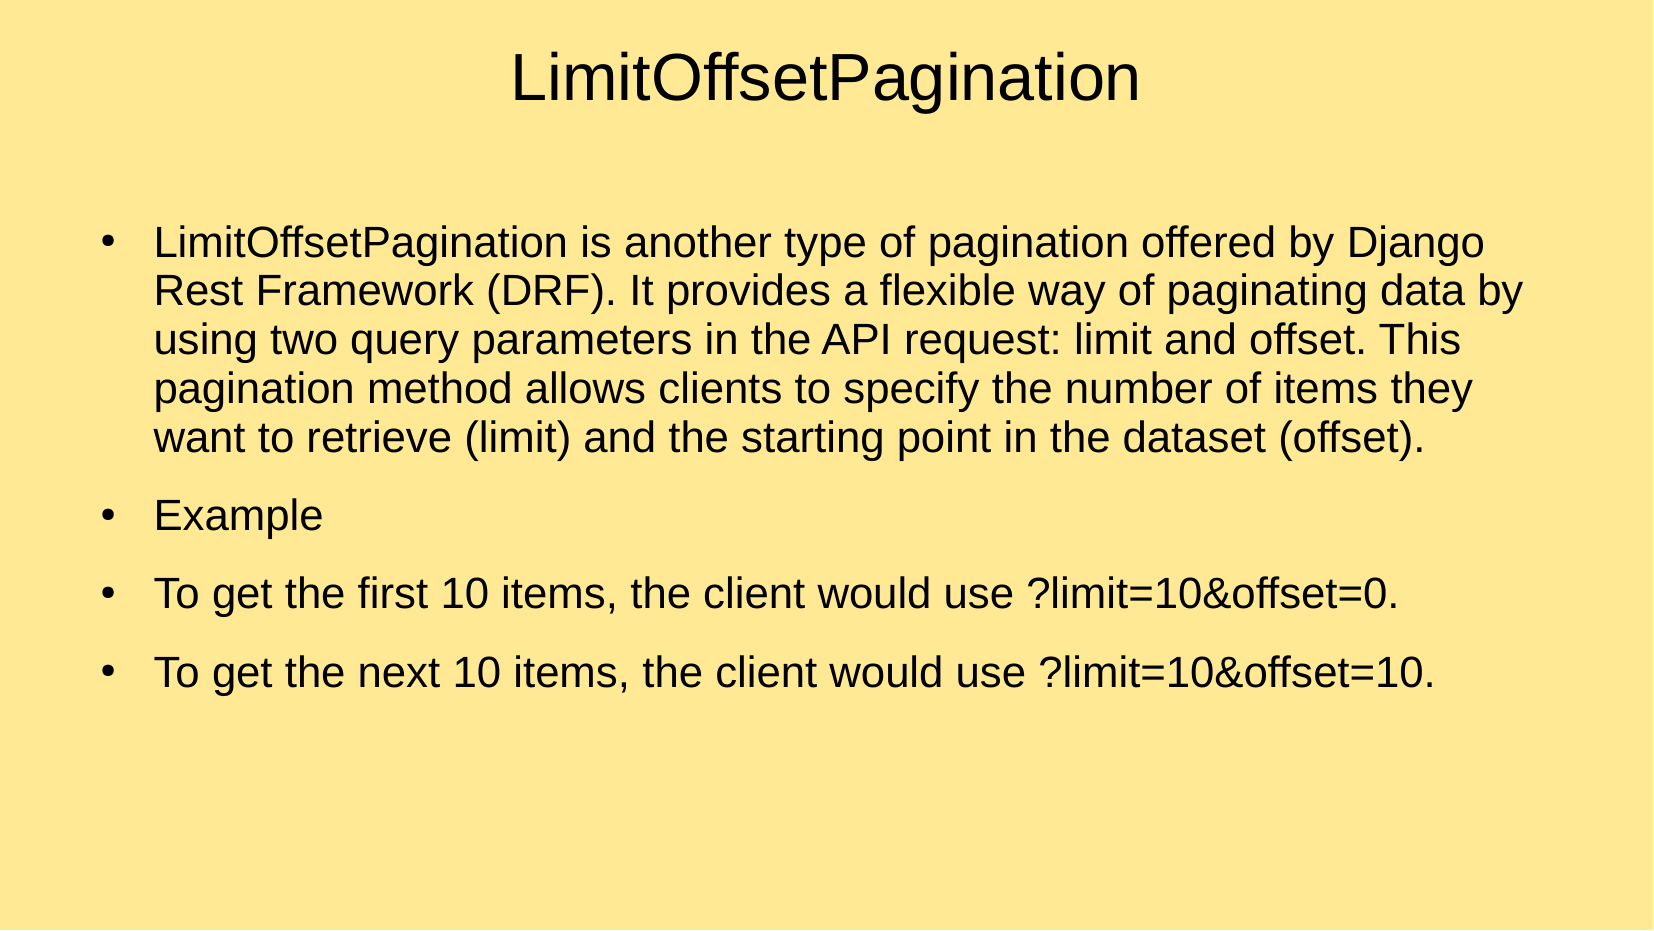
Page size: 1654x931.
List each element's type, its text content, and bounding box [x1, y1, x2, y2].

list LimitOffsetPagination is another type of pagination offered by Django Rest Framework (DRF). It provides a flexible way of paginating data by using two query parameters in the API request: limit and offset. This pagination method allows clients to specify the number of items they want to retrieve (limit) and the starting point in the dataset (offset). Example To get the first 10 items, the client would use ?limit=10&offset=0. To get the next 10 items, the client would use ?limit=10&offset=10. [82, 217, 1571, 758]
title LimitOffsetPagination [82, 37, 1571, 193]
